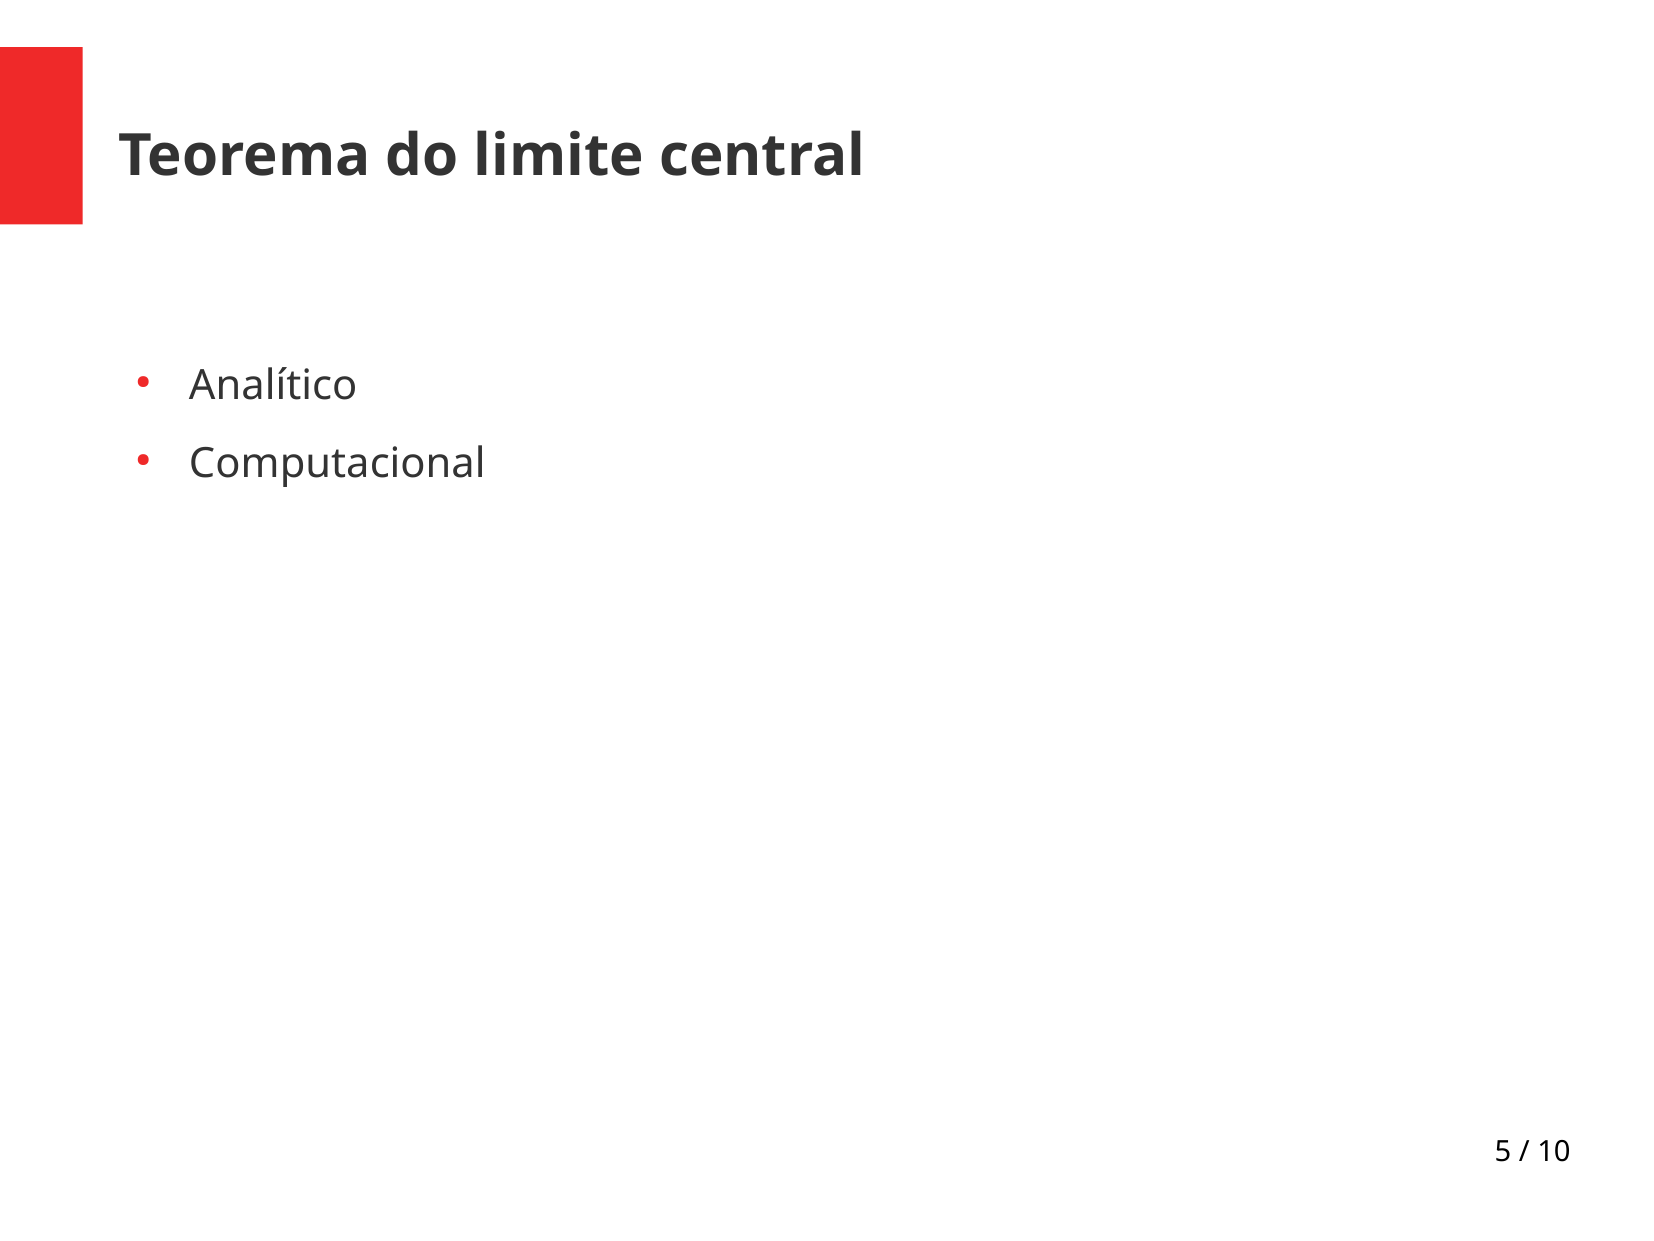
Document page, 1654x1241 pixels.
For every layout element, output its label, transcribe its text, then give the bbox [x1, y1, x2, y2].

list Analítico Computacional [118, 354, 1536, 1074]
title Teorema do limite central [118, 49, 1571, 257]
